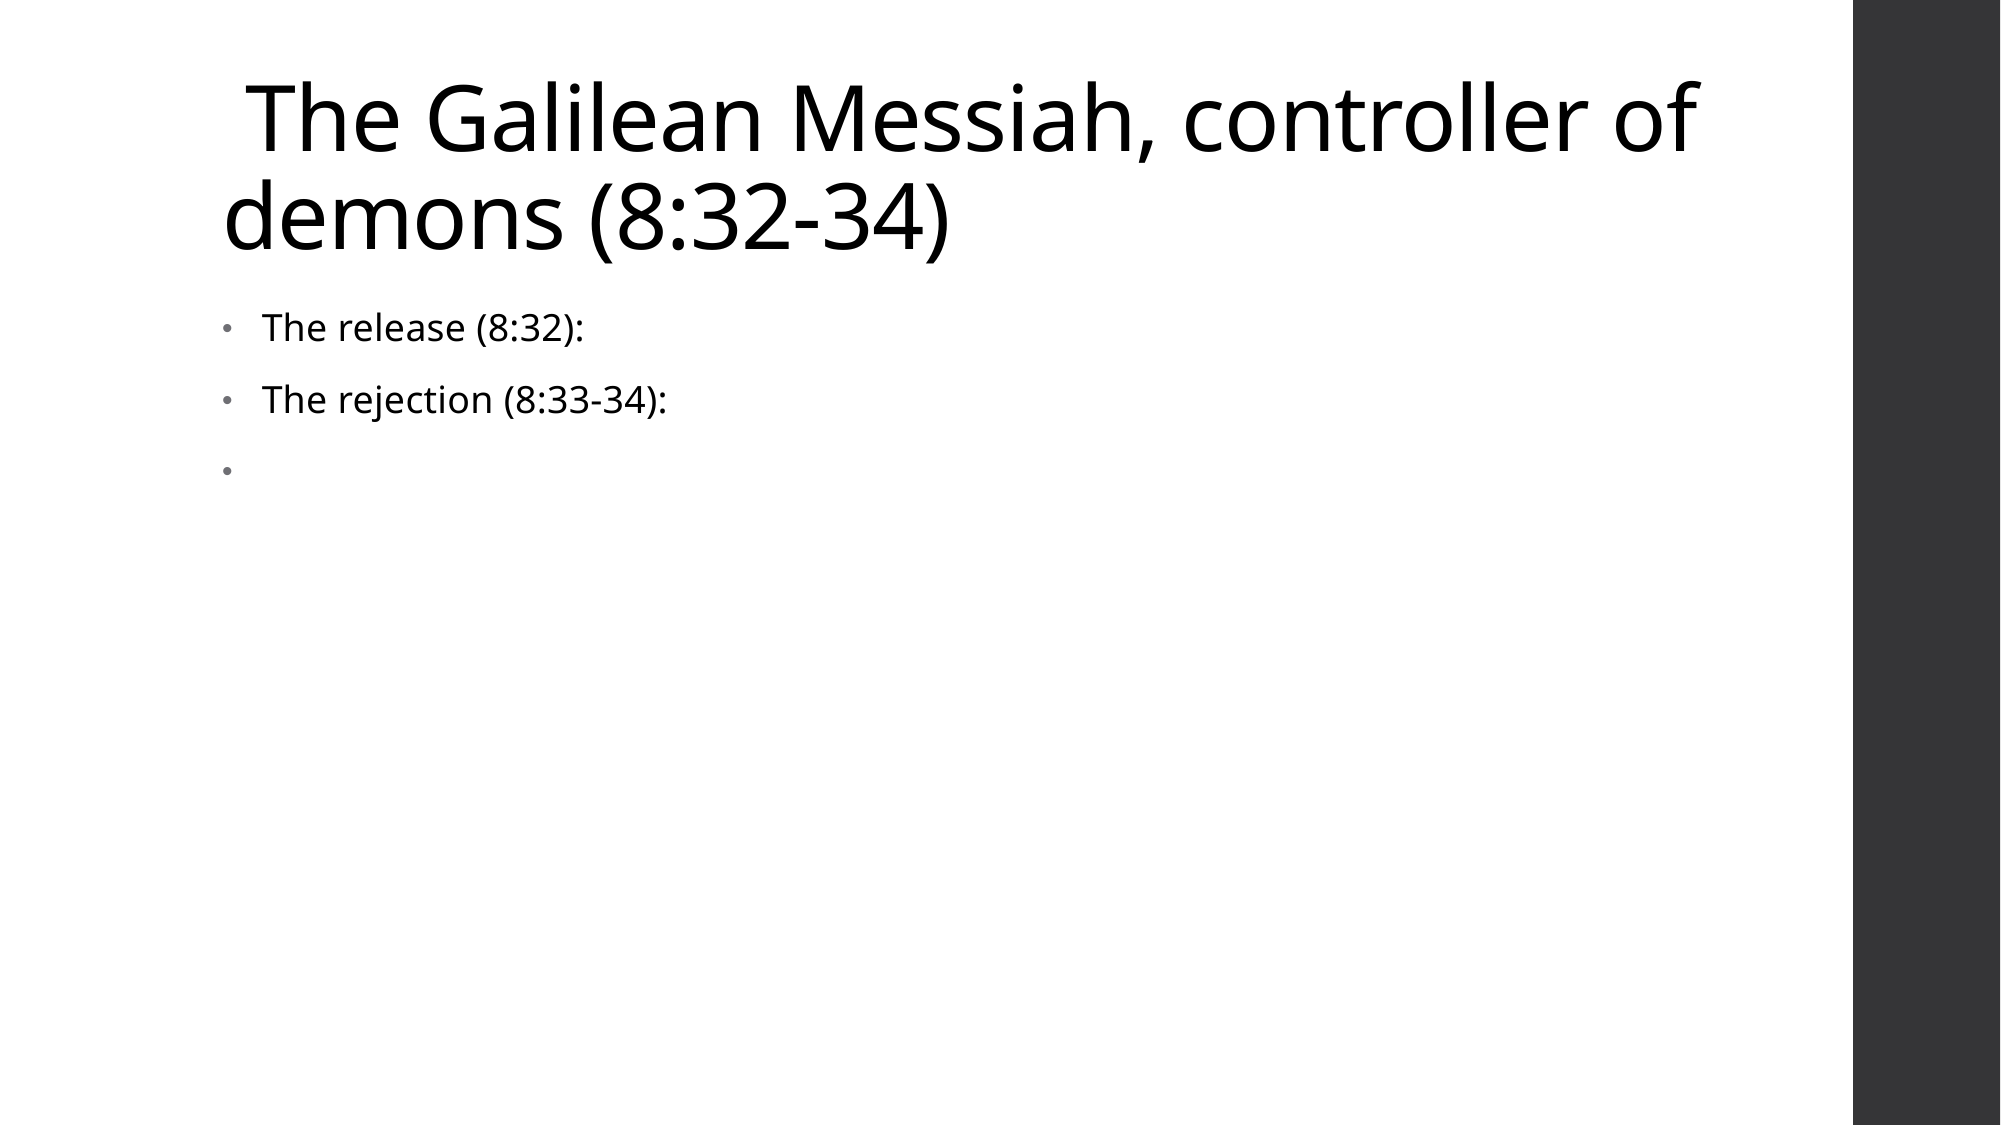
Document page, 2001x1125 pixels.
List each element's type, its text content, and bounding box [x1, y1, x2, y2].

list The release (8:32): The rejection (8:33-34): [206, 299, 1617, 1014]
title The Galilean Messiah, controller of demons (8:32-34) [206, 60, 1797, 278]
